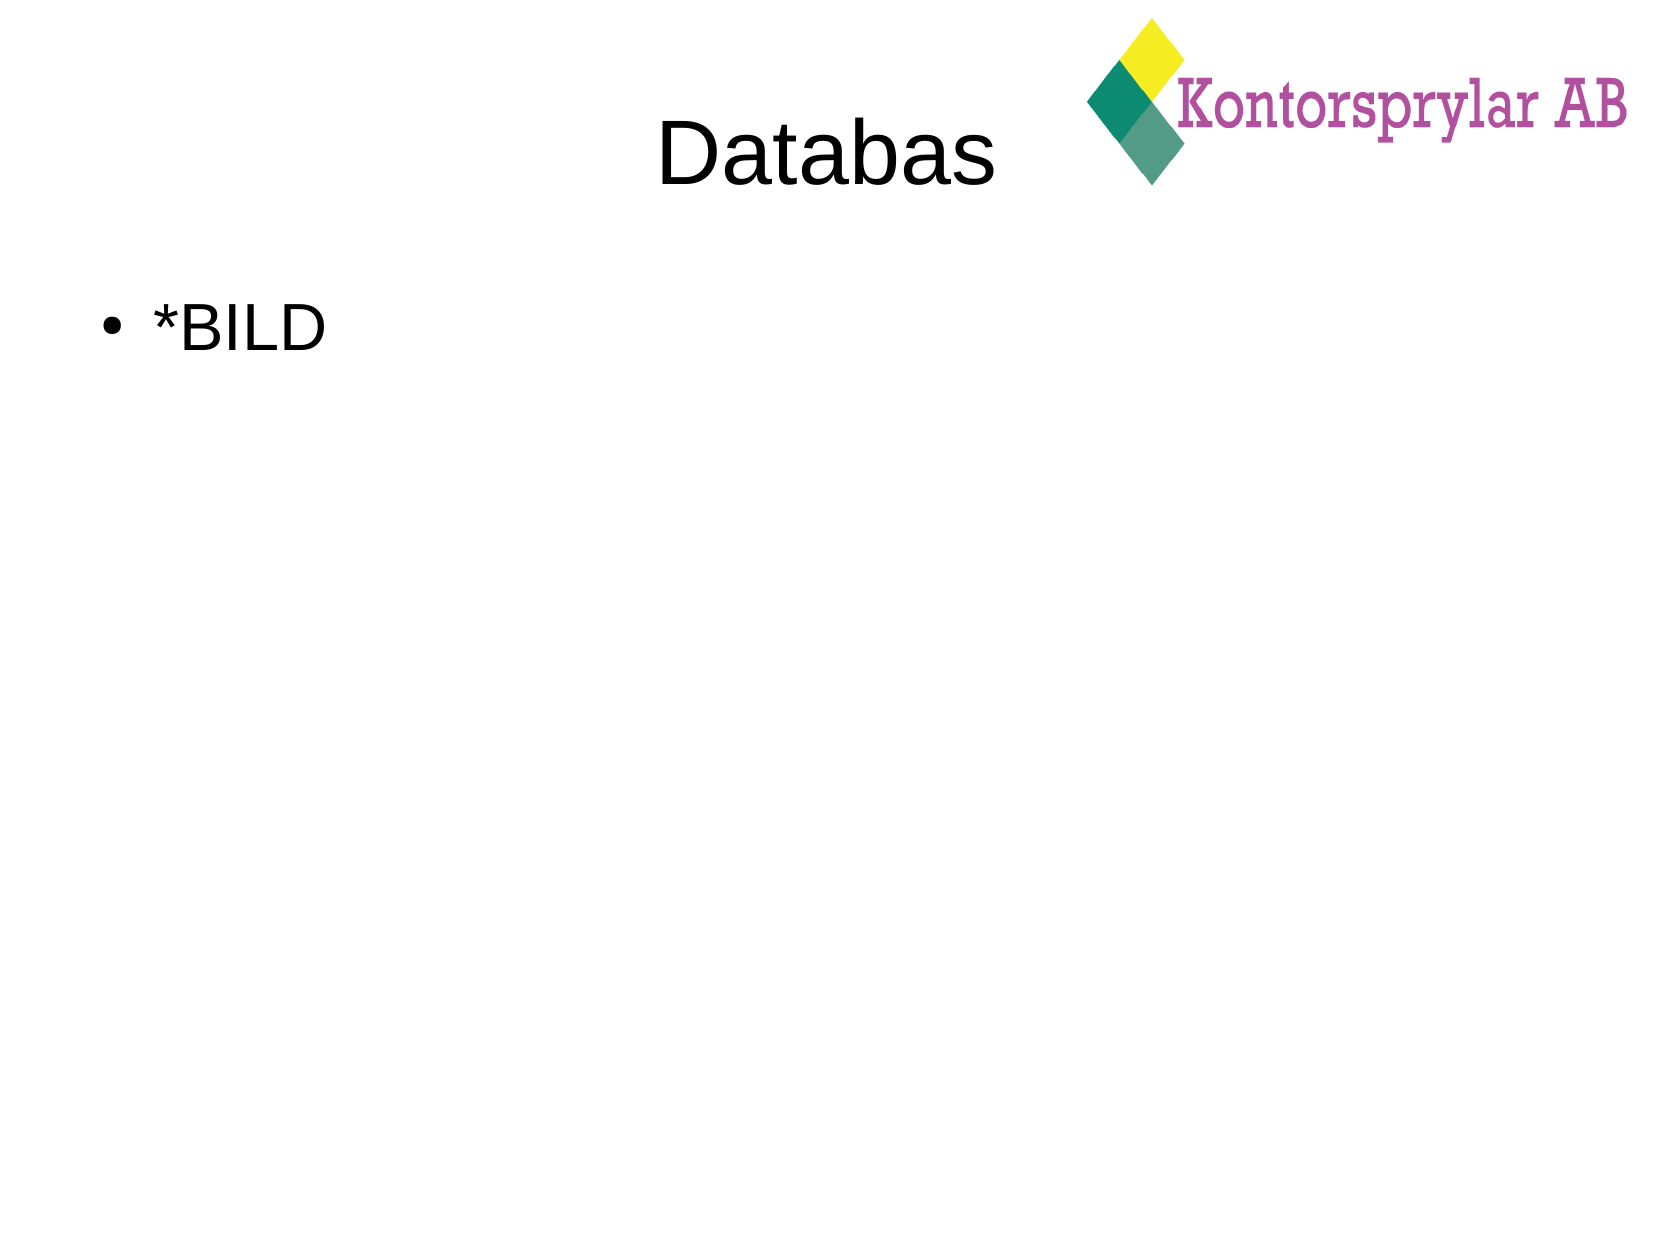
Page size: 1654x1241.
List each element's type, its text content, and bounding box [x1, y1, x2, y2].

picture [1086, 9, 1654, 190]
title Databas [82, 49, 1571, 257]
list *BILD [82, 290, 1571, 1109]
